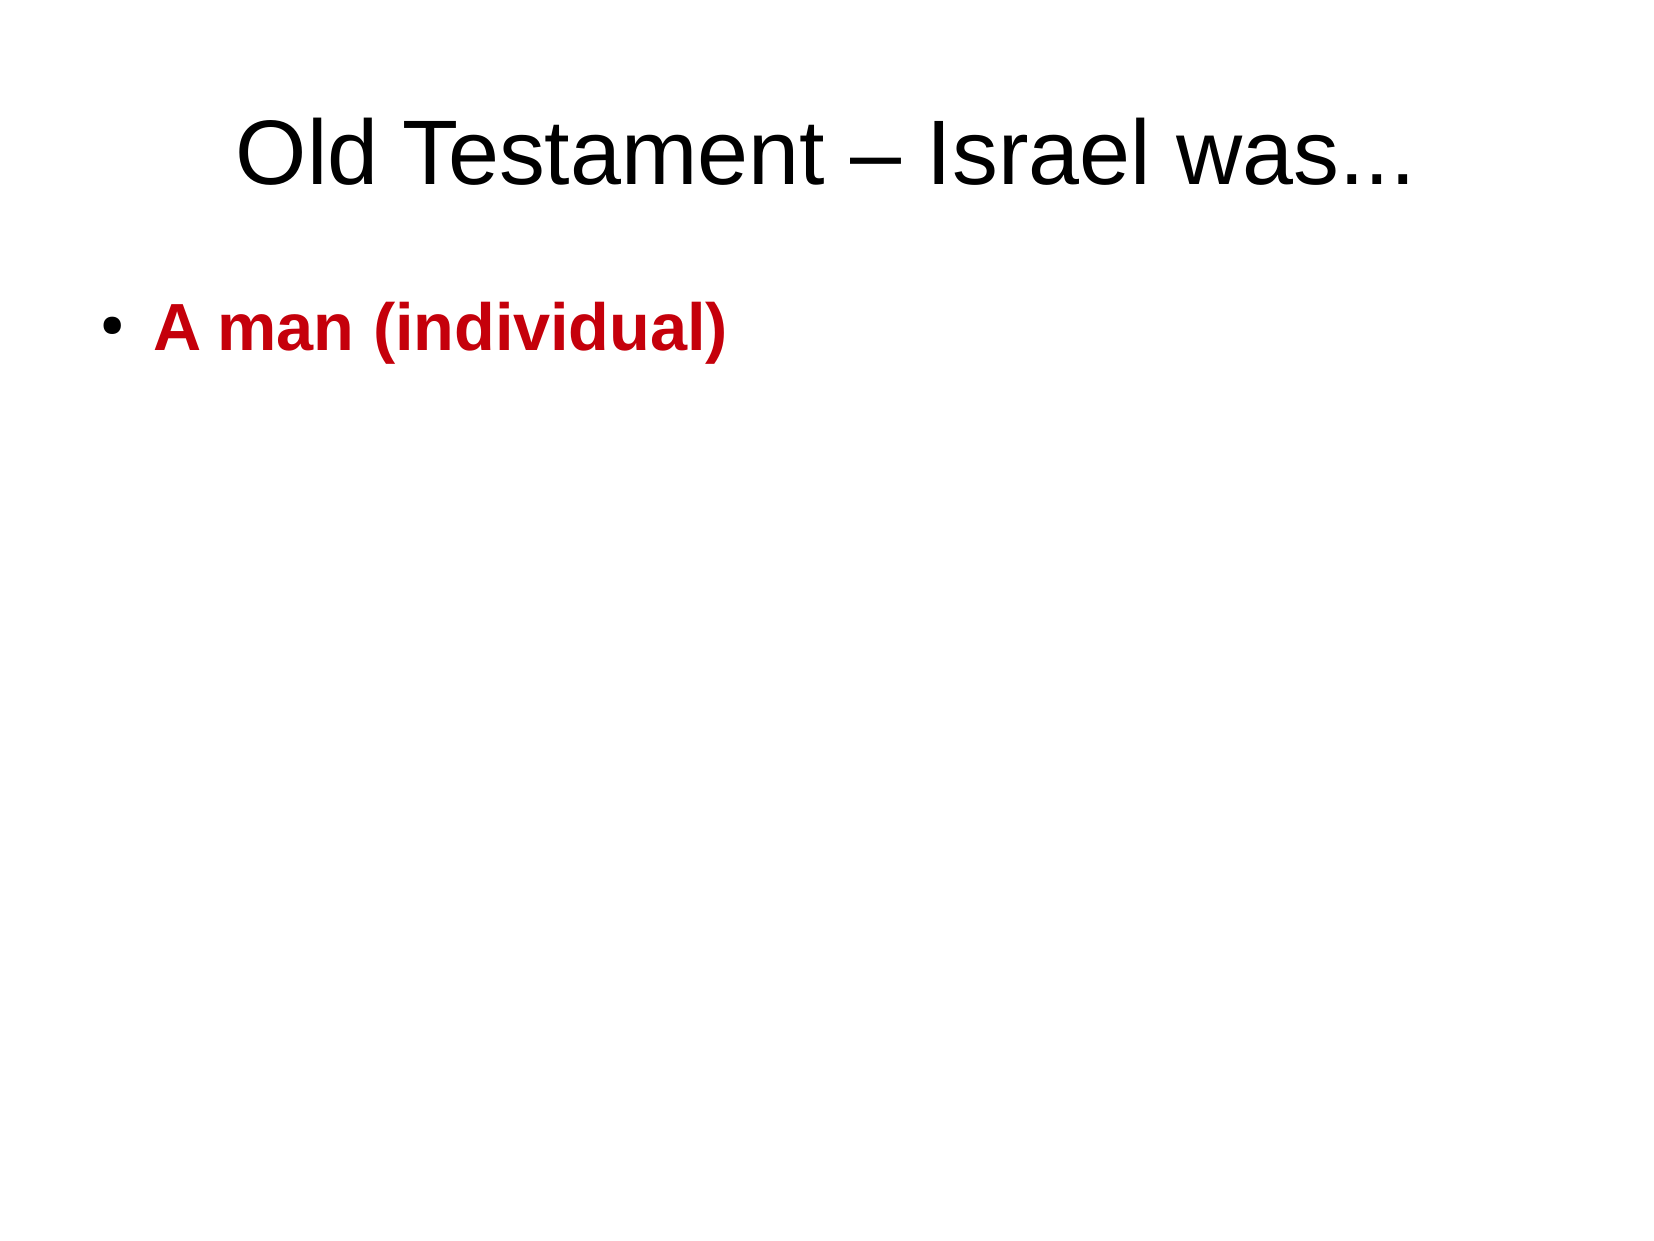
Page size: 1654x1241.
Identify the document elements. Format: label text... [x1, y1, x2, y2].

list A man (individual) [82, 290, 1571, 1109]
title Old Testament – Israel was... [82, 49, 1571, 257]
